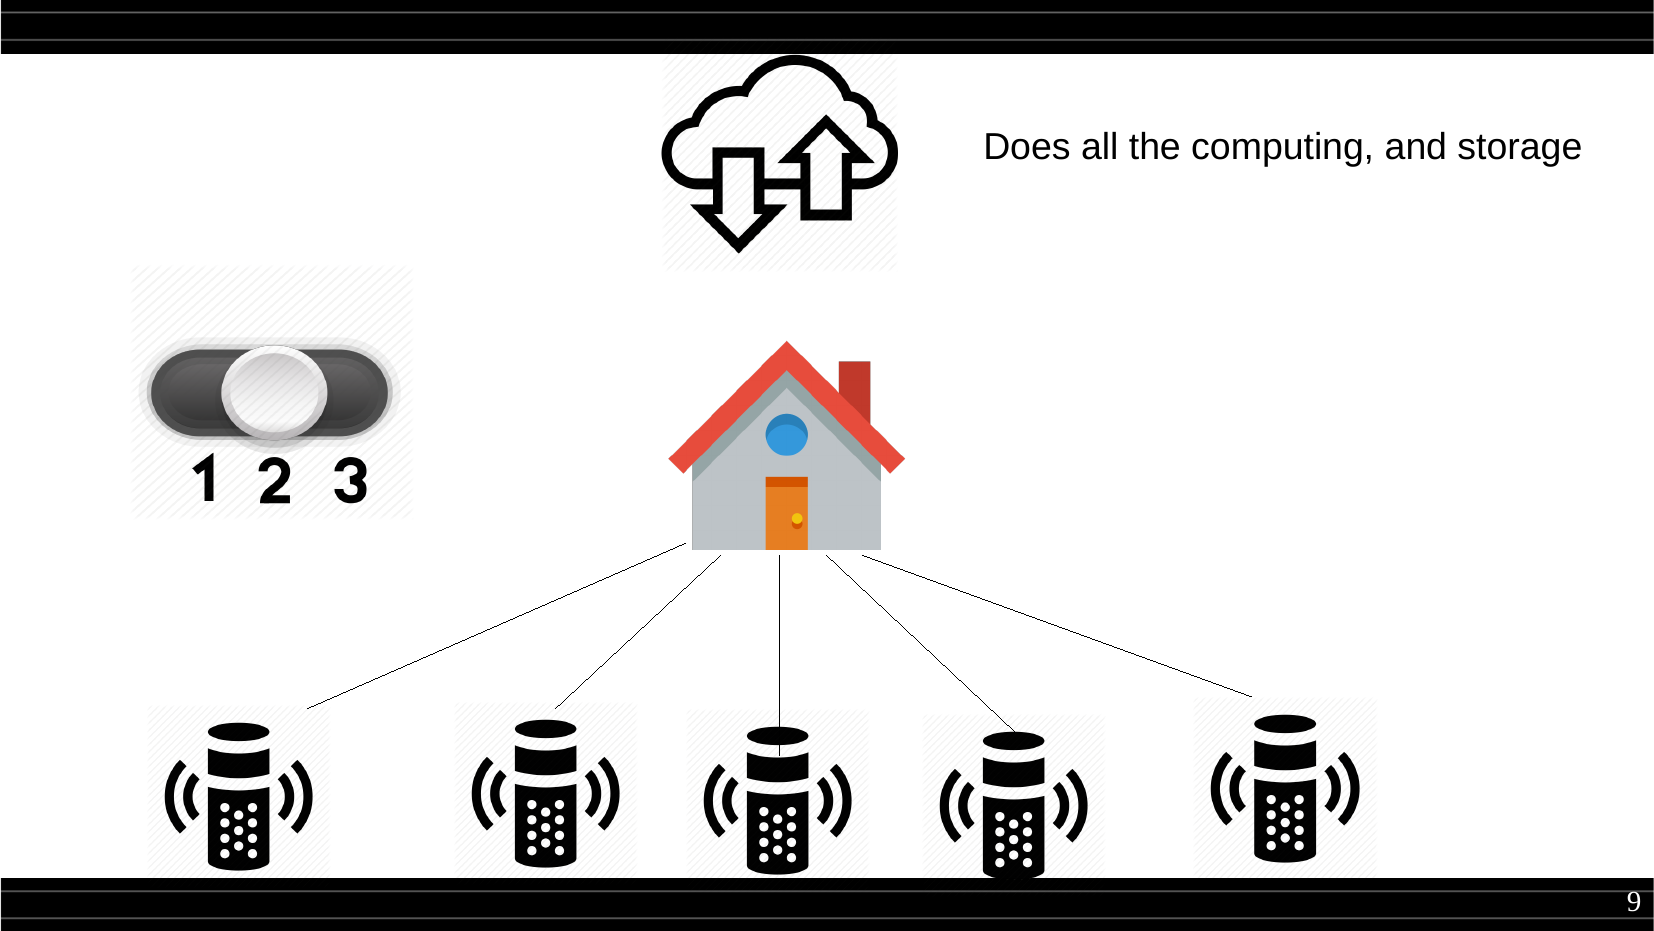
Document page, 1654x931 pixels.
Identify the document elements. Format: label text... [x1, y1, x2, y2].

picture [661, 330, 912, 581]
text_box Does all the computing, and storage [968, 118, 1608, 175]
picture [0, 0, 1654, 272]
picture [0, 696, 1654, 931]
picture [129, 264, 414, 520]
